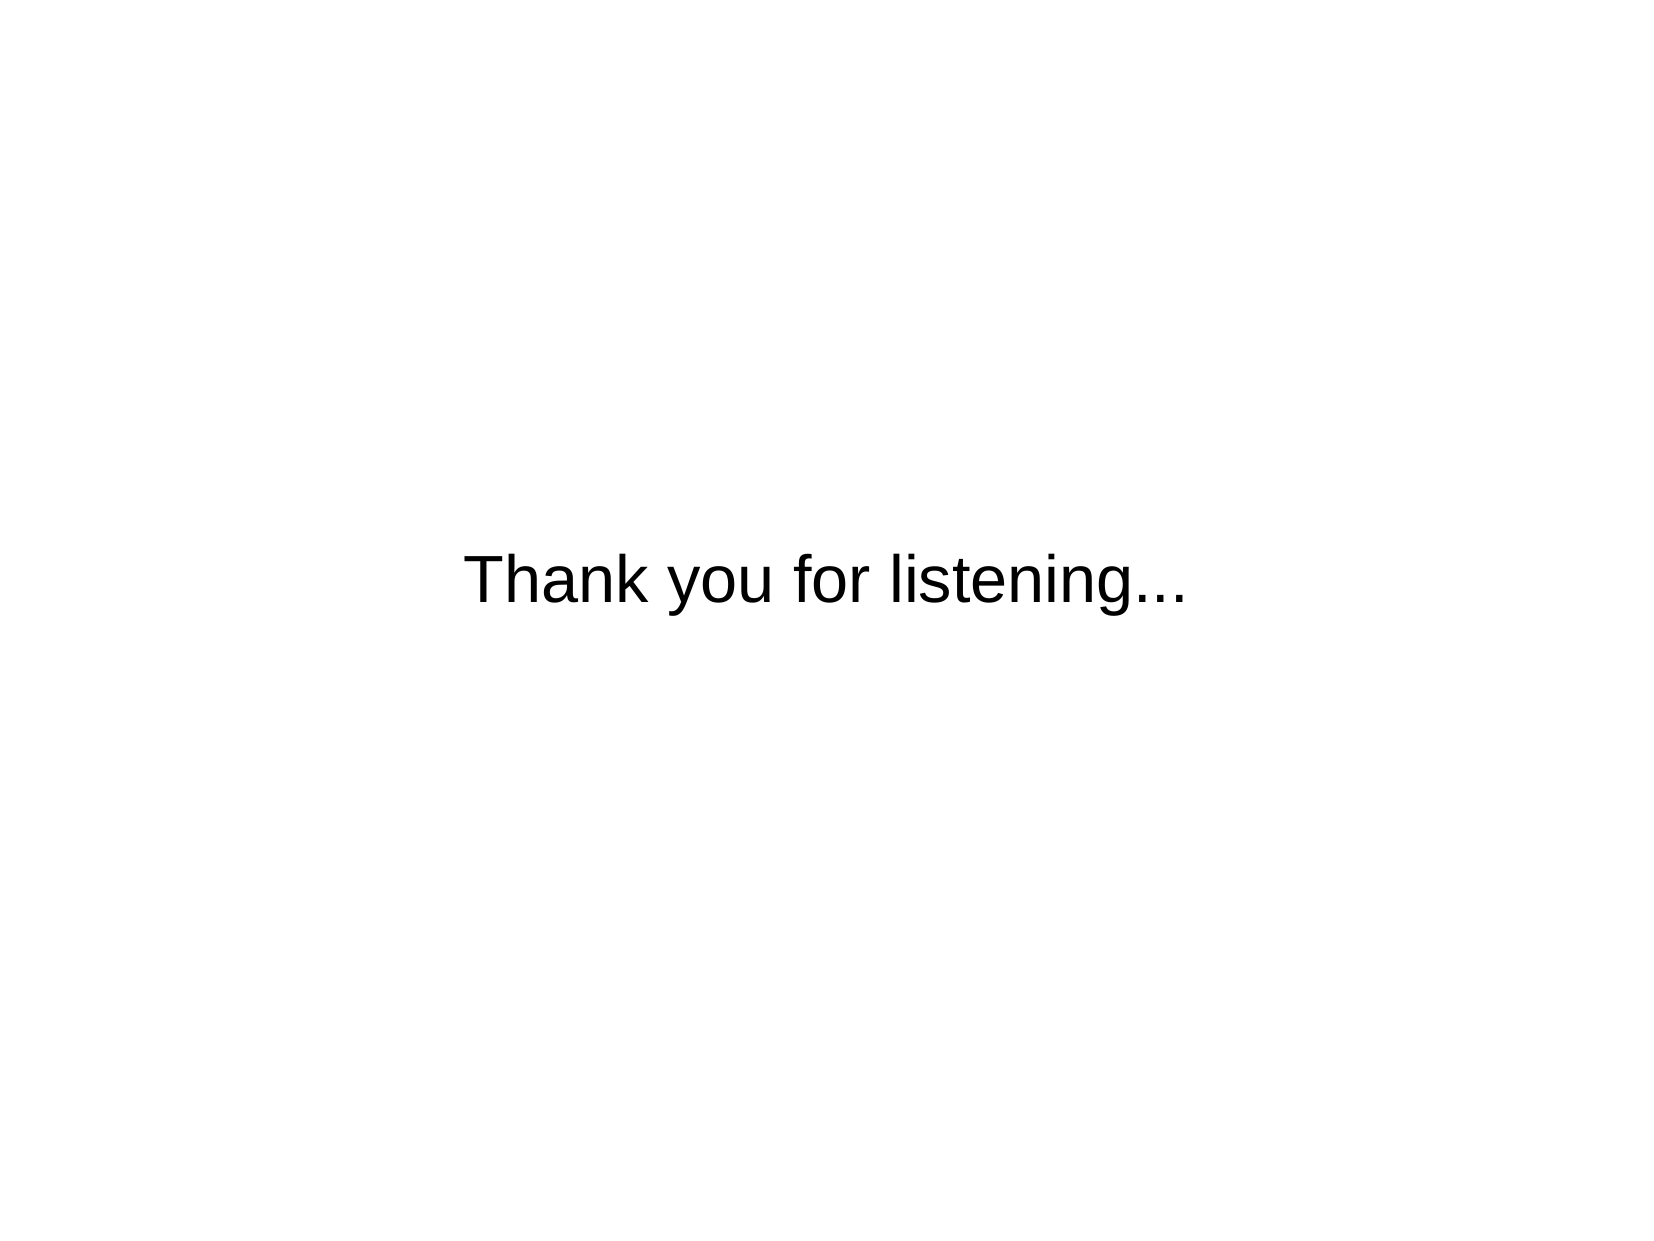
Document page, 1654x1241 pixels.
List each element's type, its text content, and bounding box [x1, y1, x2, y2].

subtitle Thank you for listening... [82, 49, 1571, 1109]
